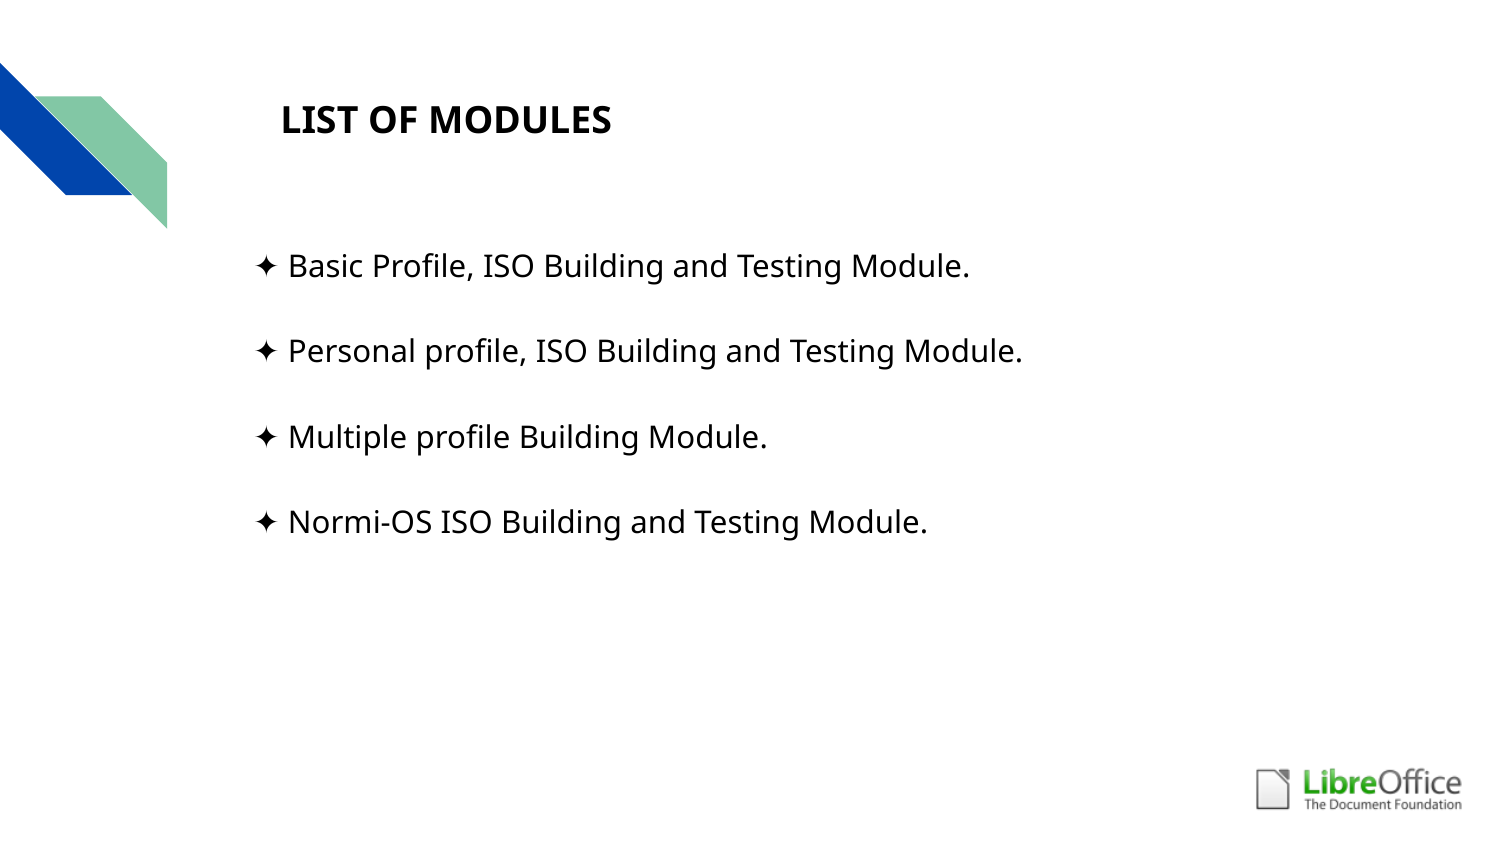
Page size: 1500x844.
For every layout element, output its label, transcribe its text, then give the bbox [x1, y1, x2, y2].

text_box ✦ Basic Profile, ISO Building and Testing Module. ✦ Personal profile, ISO Building and Testing Module. ✦ Multiple profile Building Module. ✦ Normi-OS ISO Building and Testing Module. [238, 193, 1391, 521]
text_box LIST OF MODULES [265, 88, 1211, 151]
picture [1240, 751, 1477, 827]
